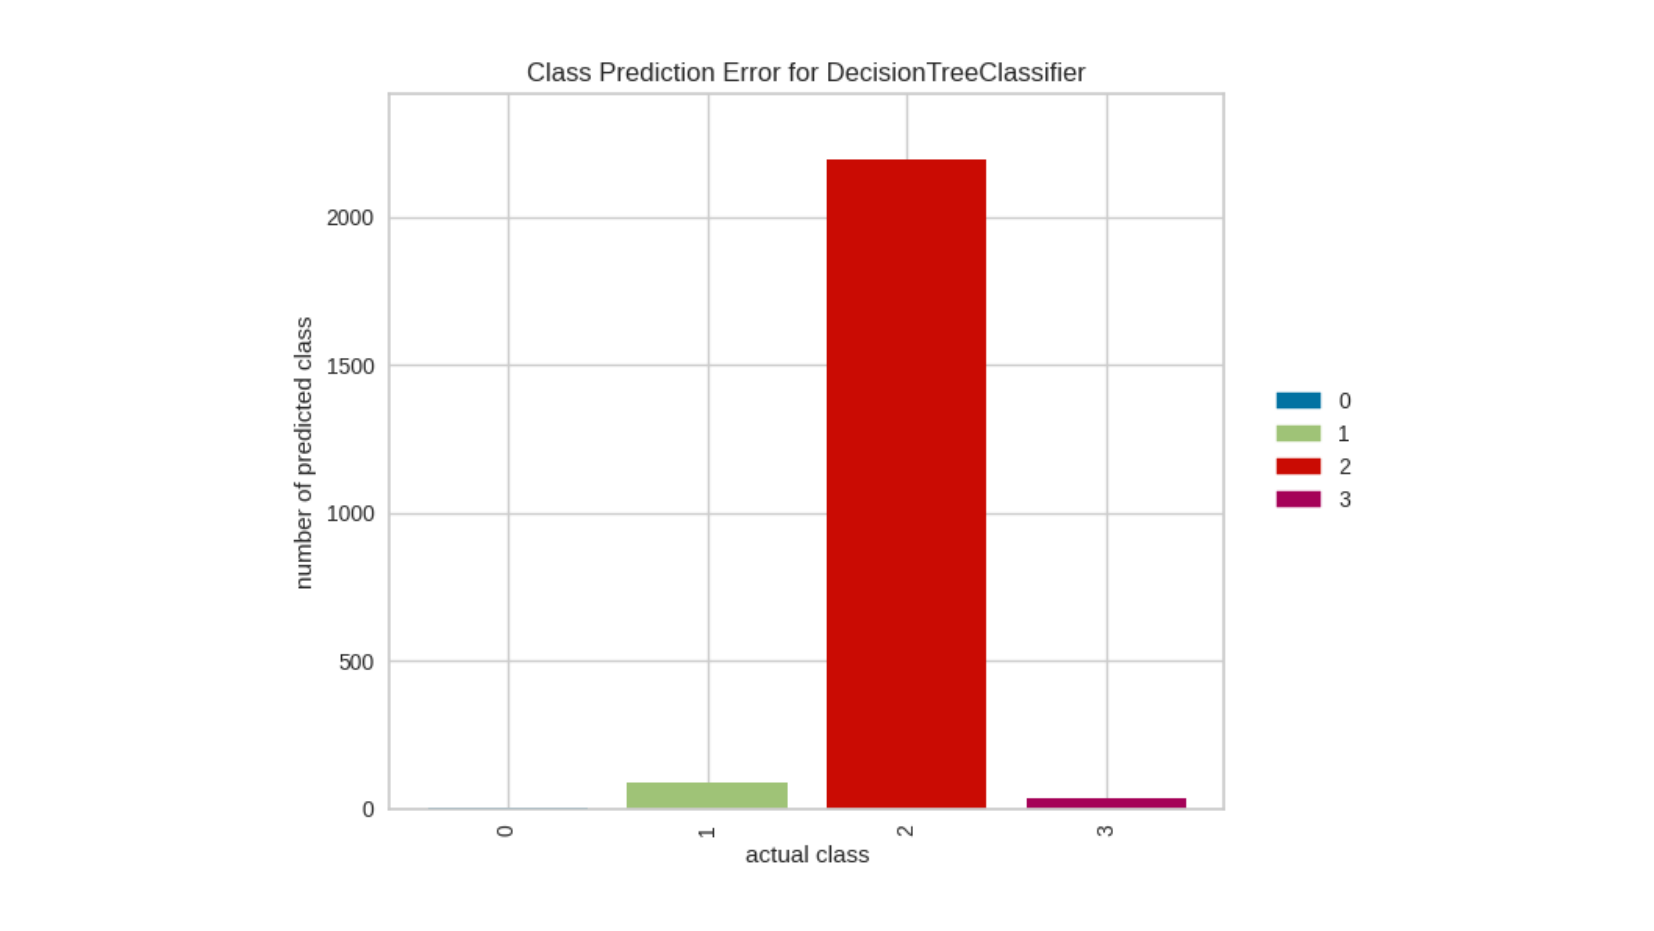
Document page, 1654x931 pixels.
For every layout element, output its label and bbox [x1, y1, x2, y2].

picture [280, 47, 1374, 883]
